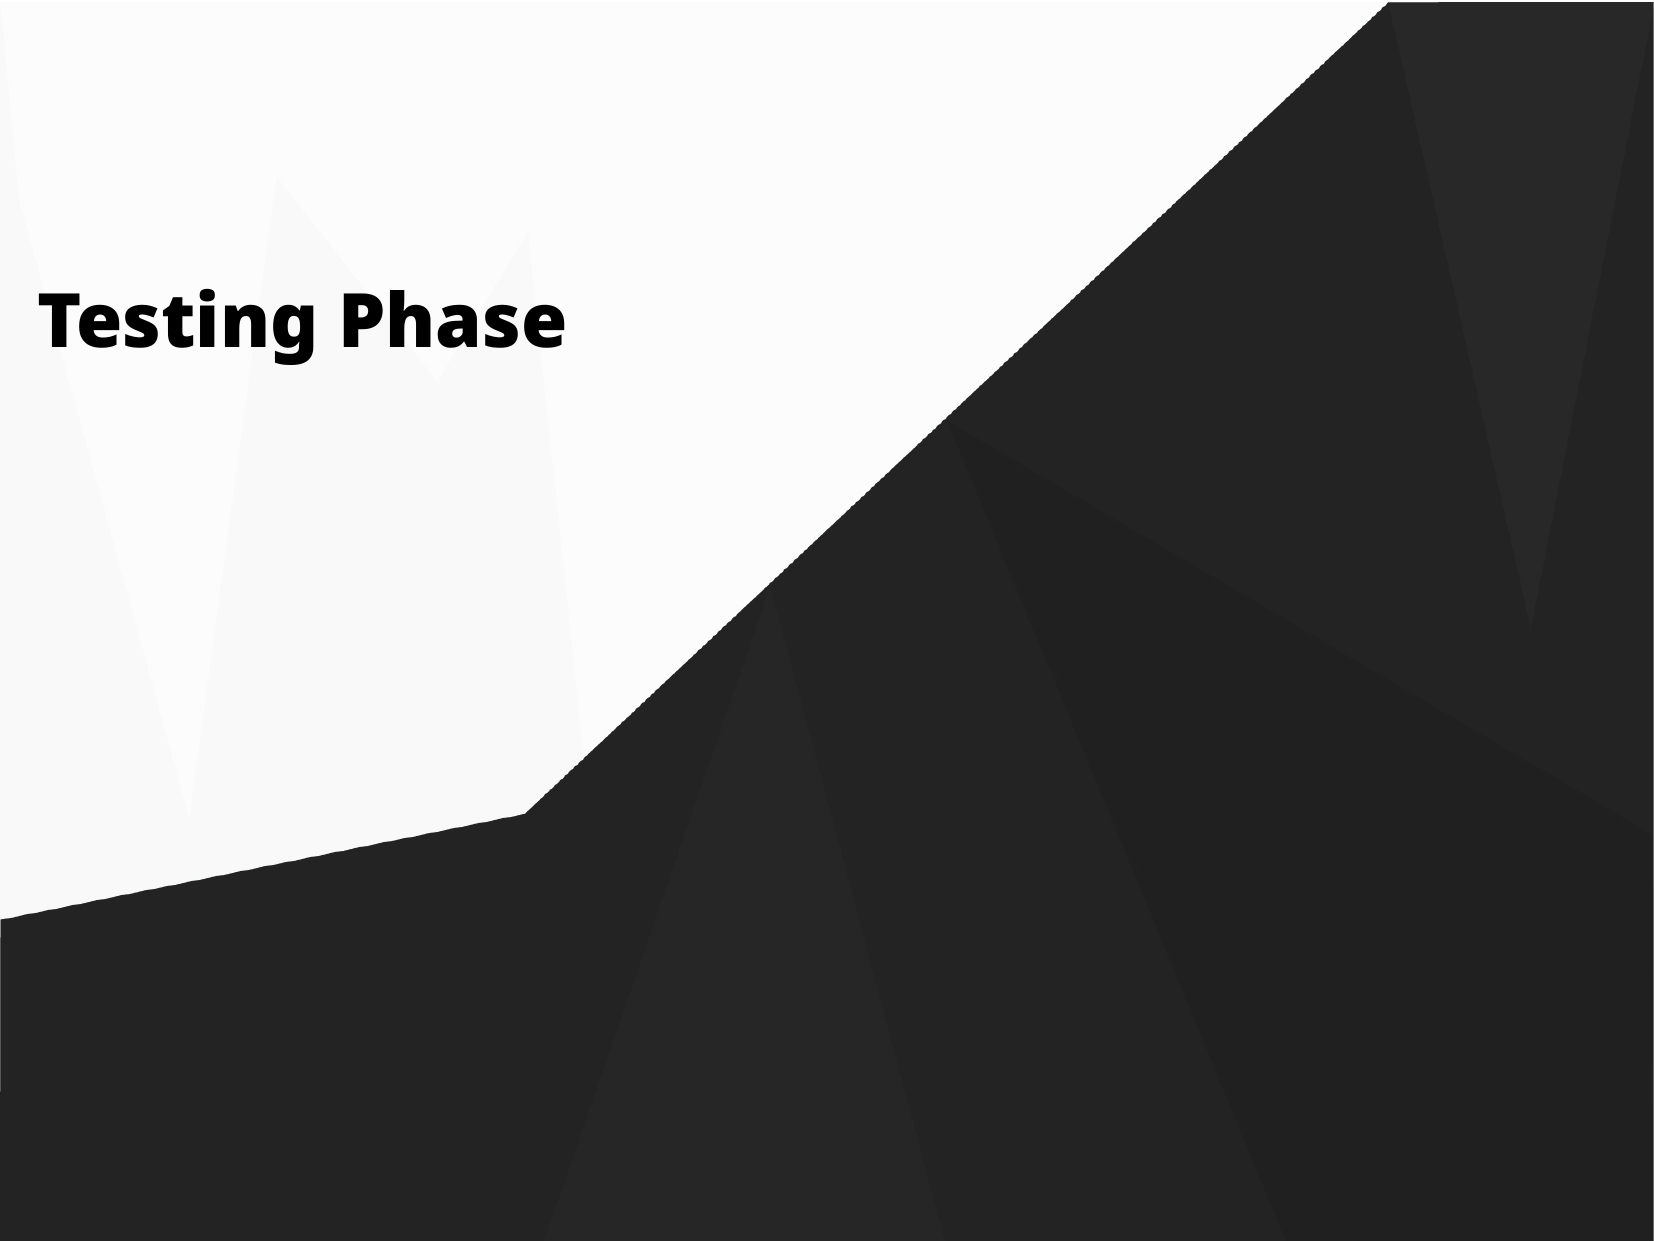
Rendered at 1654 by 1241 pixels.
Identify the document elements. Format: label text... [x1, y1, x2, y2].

title Testing Phase [37, 225, 1005, 413]
picture [0, 2, 1654, 1241]
